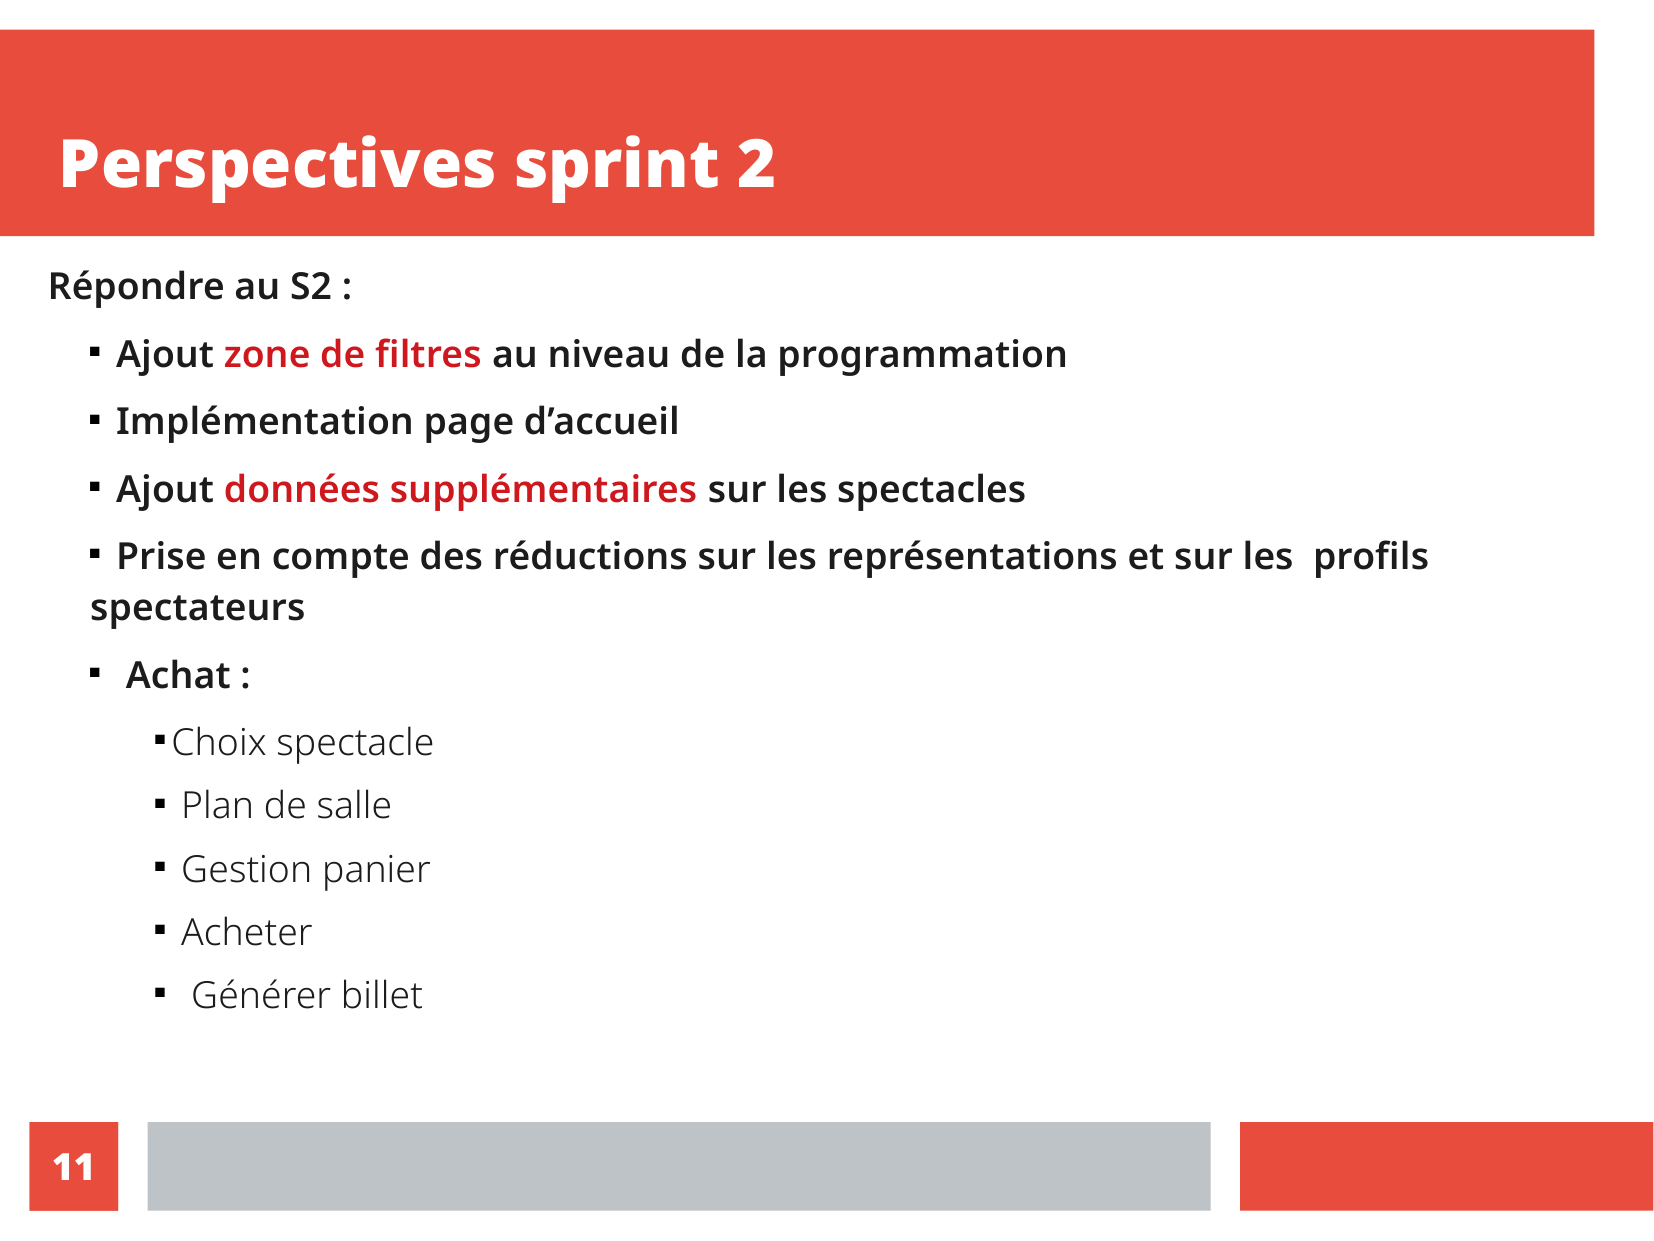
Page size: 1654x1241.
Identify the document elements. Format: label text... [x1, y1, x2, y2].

list Répondre au S2 : Ajout zone de filtres au niveau de la programmation Implémentation page d’accueil Ajout données supplémentaires sur les spectacles Prise en compte des réductions sur les représentations et sur les profils spectateurs Achat : Choix spectacle Plan de salle Gestion panier Acheter Générer billet [41, 259, 1548, 1028]
title Perspectives sprint 2 [59, 59, 1595, 207]
